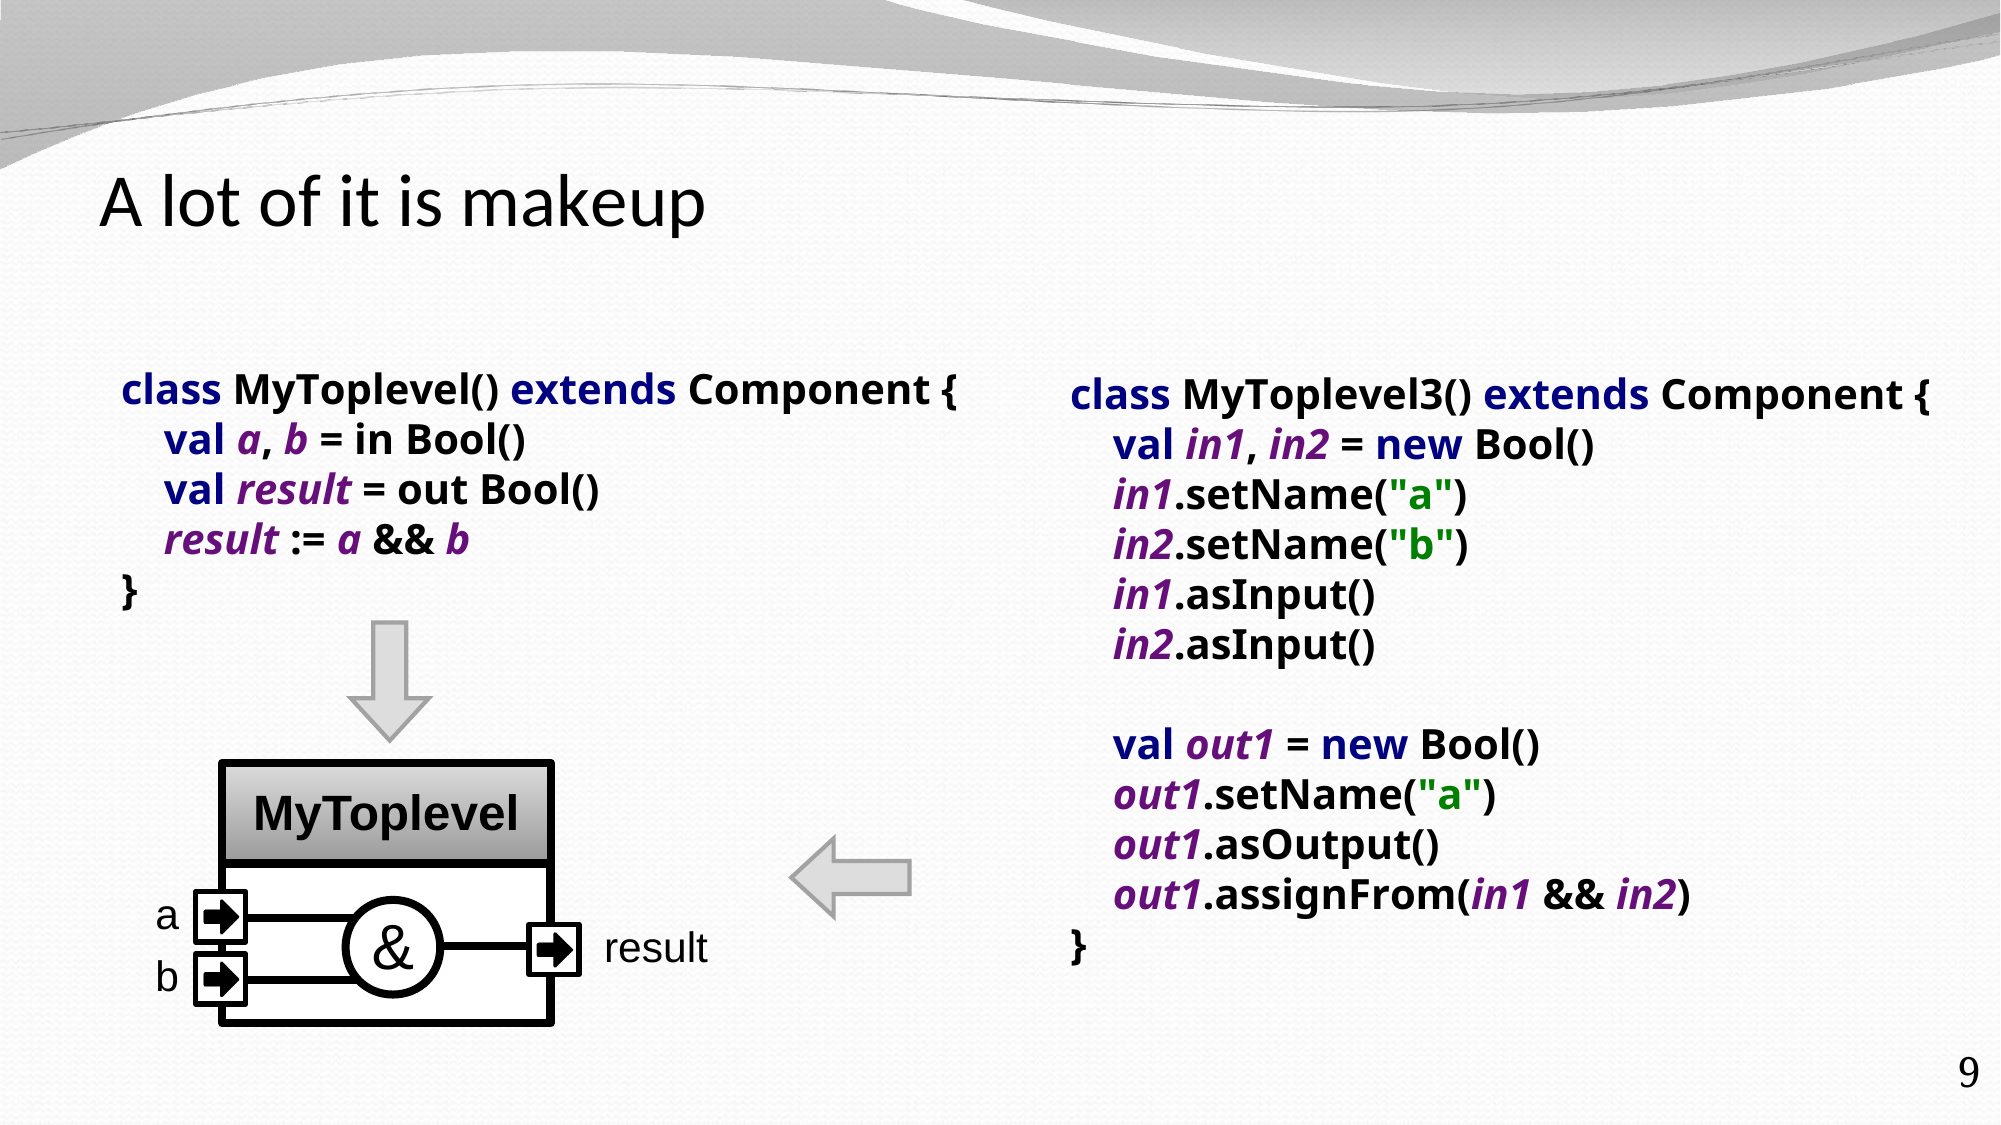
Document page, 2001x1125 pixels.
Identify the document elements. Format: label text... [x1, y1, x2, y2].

text_box [791, 838, 910, 917]
text_box class MyToplevel() extends Component { val a, b = in Bool() val result = out Bool() result := a && b } [106, 355, 993, 721]
text_box class MyToplevel3() extends Component { val in1, in2 = new Bool() in1.setName("a") in2.setName("b") in1.asInput() in2.asInput() val out1 = new Bool() out1.setName("a") out1.asOutput() out1.assignFrom(in1 && in2) } [1055, 360, 1985, 999]
text_box [350, 622, 429, 741]
title A lot of it is makeup [99, 54, 1985, 242]
picture [0, 0, 2001, 1125]
text_box <numéro> [1813, 1042, 1981, 1103]
